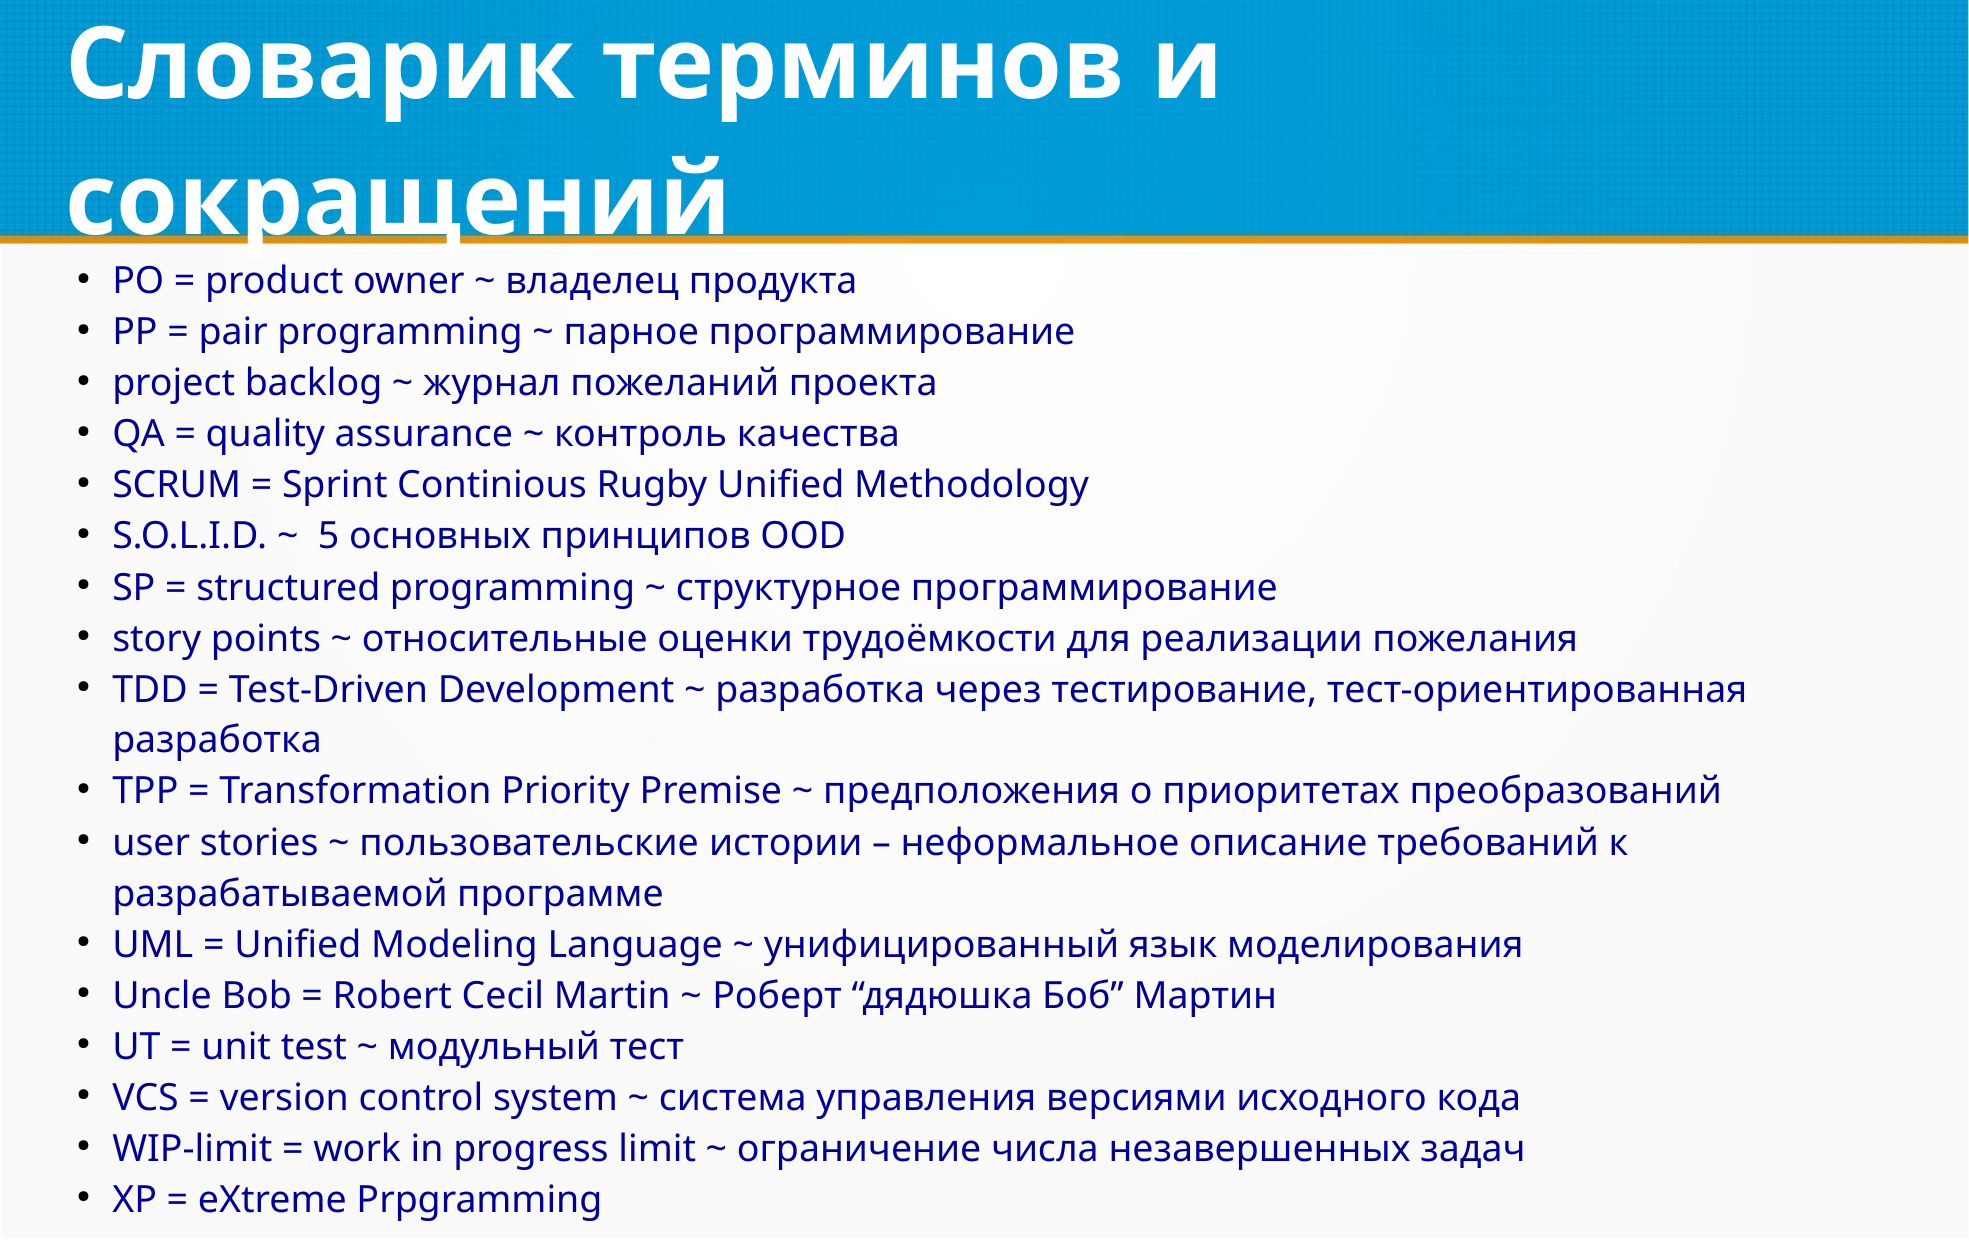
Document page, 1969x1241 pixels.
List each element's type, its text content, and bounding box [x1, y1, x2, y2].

text_box PO = product owner ~ владелец продукта PP = pair programming ~ парное программирование project backlog ~ журнал пожеланий проекта QA = quality assurance ~ контроль качества SCRUM = Sprint Continious Rugby Unified Methodology S.O.L.I.D. ~ 5 основных принципов OOD SP = structured programming ~ структурное программирование story points ~ относительные оценки трудоёмкости для реализации пожелания TDD = Test-Driven Development ~ разработка через тестирование, тест-ориентированная разработка TPP = Transformation Priority Premise ~ предположения о приоритетах преобразований user stories ~ пользовательские истории – неформальное описание требований к разрабатываемой программе UML = Unified Modeling Language ~ унифицированный язык моделирования Uncle Bob = Robert Cecil Martin ~ Роберт “дядюшка Боб” Мартин UT = unit test ~ модульный тест VCS = version control system ~ cистема управления версиями исходного кода WIP-limit = work in progress limit ~ ограничение числа незавершенных задач XP = eXtreme Prpgramming [70, 247, 1902, 1183]
picture [0, 232, 1969, 1241]
picture [263, 232, 447, 247]
text_box Словарик терминов и сокращений [59, 55, 1902, 200]
